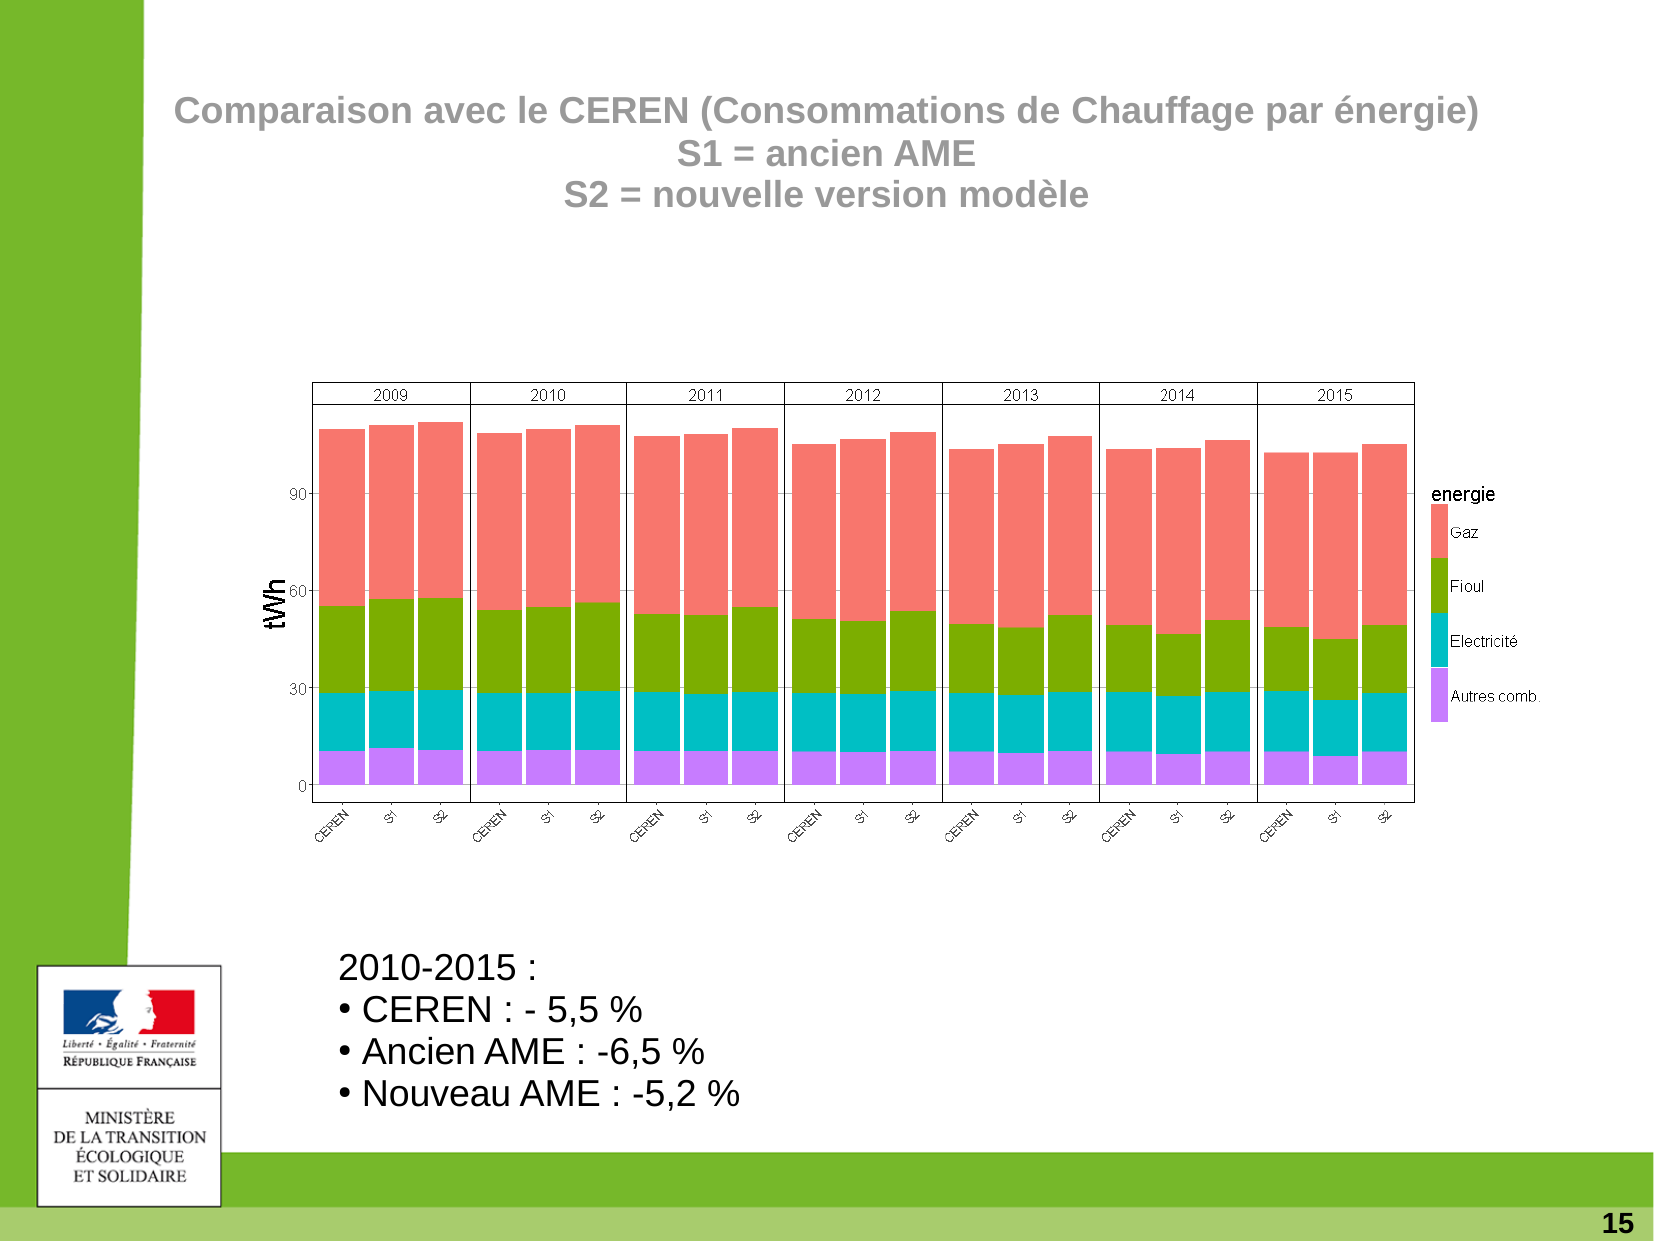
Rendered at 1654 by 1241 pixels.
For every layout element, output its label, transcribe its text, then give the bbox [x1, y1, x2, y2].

picture [0, 0, 1654, 1241]
title Comparaison avec le CEREN (Consommations de Chauffage par énergie) S1 = ancien AME S2 = nouvelle version modèle [82, 49, 1571, 257]
text_box 2010-2015 : CEREN : - 5,5 % Ancien AME : -6,5 % Nouveau AME : -5,2 % [323, 939, 1005, 1123]
